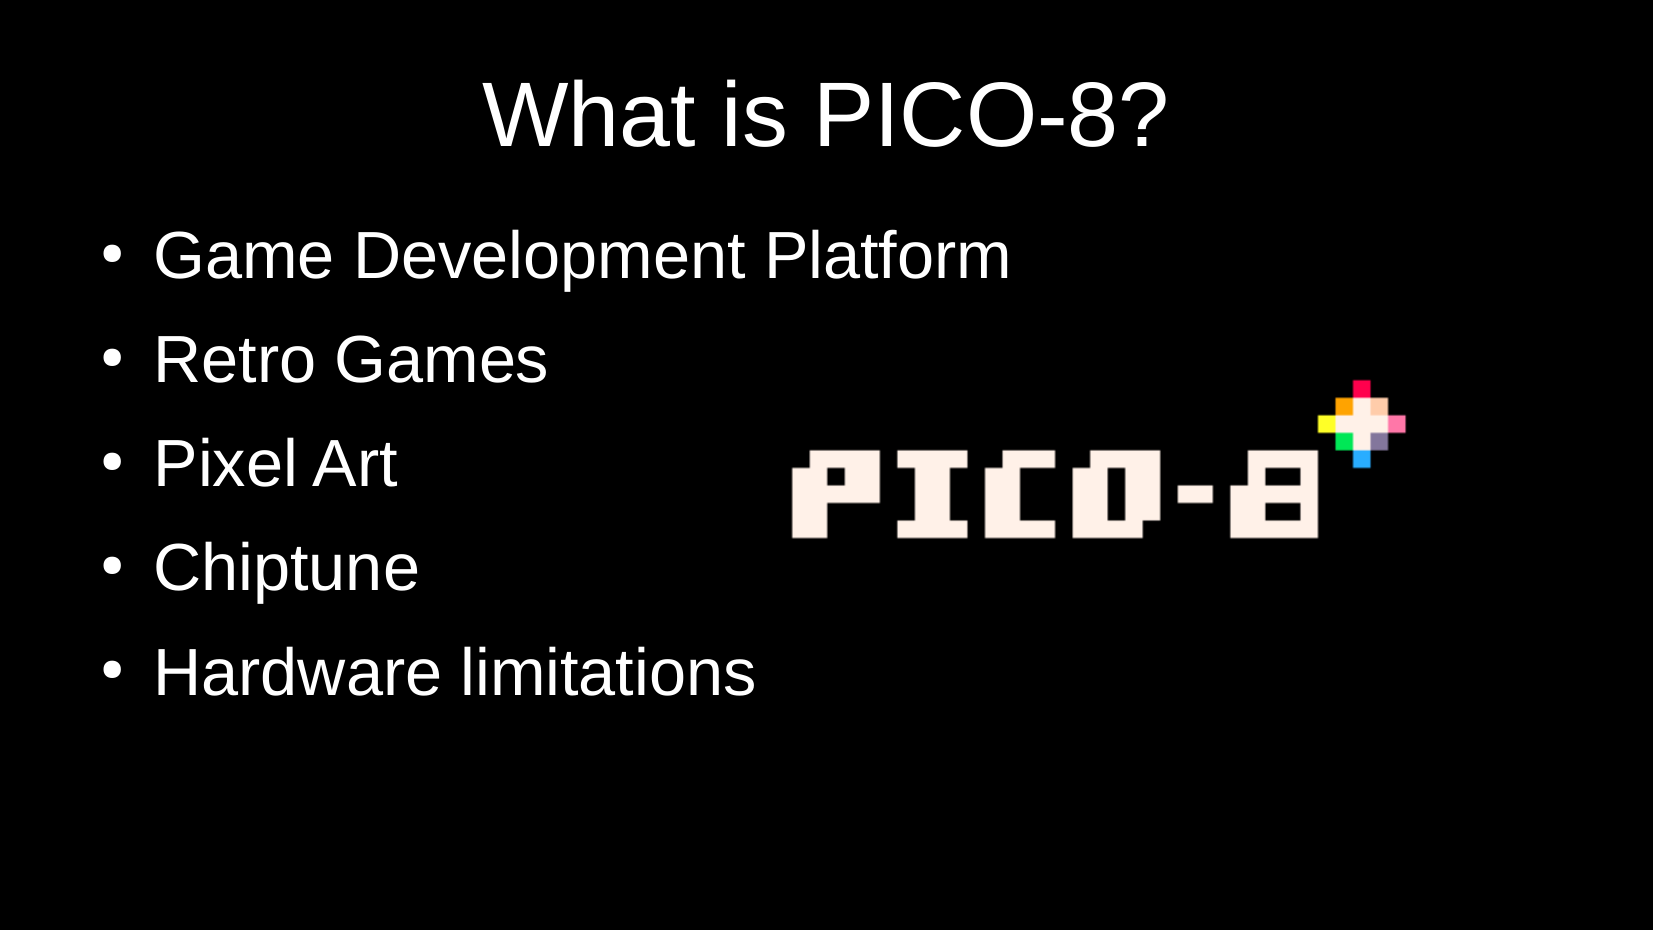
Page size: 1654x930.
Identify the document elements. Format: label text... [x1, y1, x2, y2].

list Game Development Platform Retro Games Pixel Art Chiptune Hardware limitations [82, 217, 1571, 757]
title What is PICO-8? [82, 37, 1571, 193]
picture [749, 337, 1450, 600]
